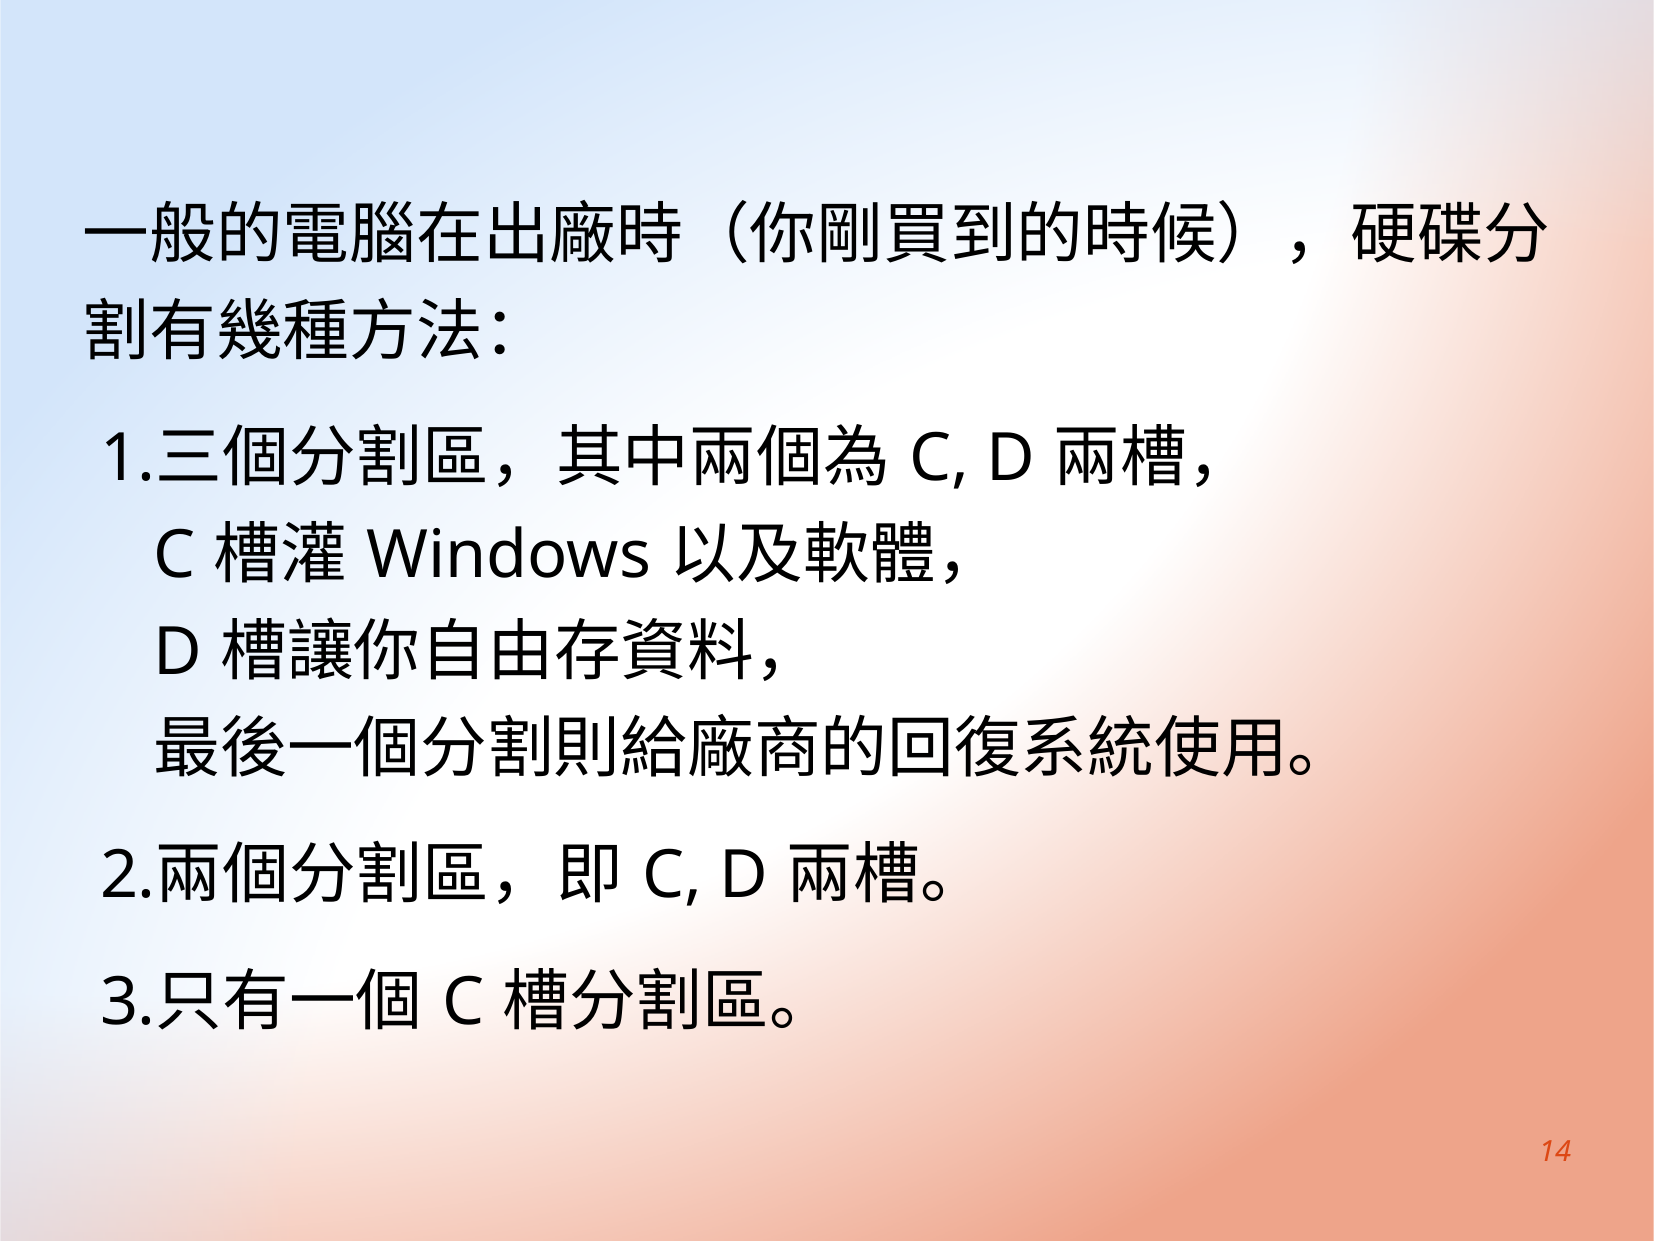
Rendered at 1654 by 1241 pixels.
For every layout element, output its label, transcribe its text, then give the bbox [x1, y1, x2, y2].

picture [0, 0, 1654, 1241]
list 一般的電腦在出廠時（你剛買到的時候），硬碟分割有幾種方法： 三個分割區，其中兩個為C, D兩槽， C槽灌Windows以及軟體， D槽讓你自由存資料， 最後一個分割則給廠商的回復系統使用。 兩個分割區，即C, D兩槽。 只有一個C槽分割區。 [82, 180, 1571, 1201]
